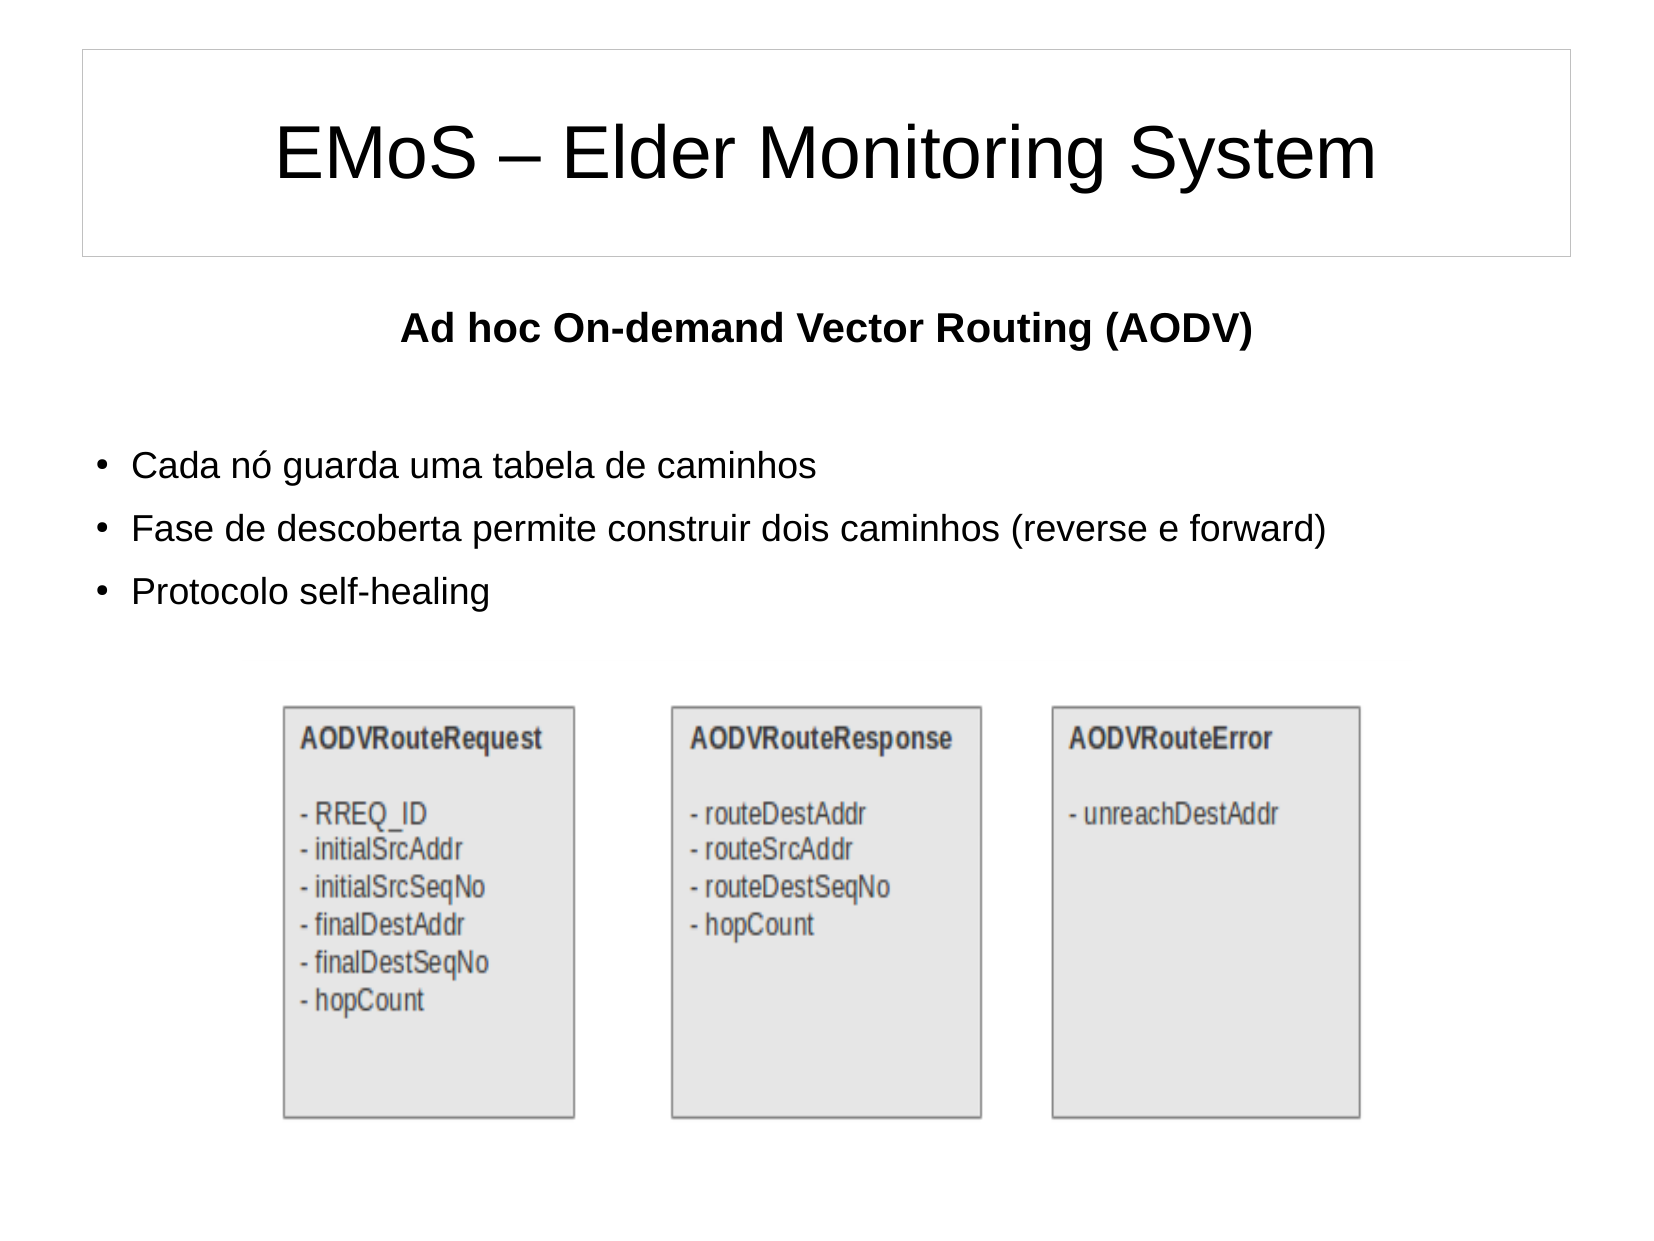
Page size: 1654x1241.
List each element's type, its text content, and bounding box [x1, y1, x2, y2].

text_box Cada nó guarda uma tabela de caminhos Fase de descoberta permite construir dois caminhos (reverse e forward) Protocolo self-healing [80, 416, 1576, 689]
title EMoS – Elder Monitoring System [82, 49, 1571, 257]
text_box Ad hoc On-demand Vector Routing (AODV) [241, 297, 1412, 359]
picture [242, 689, 1412, 1170]
